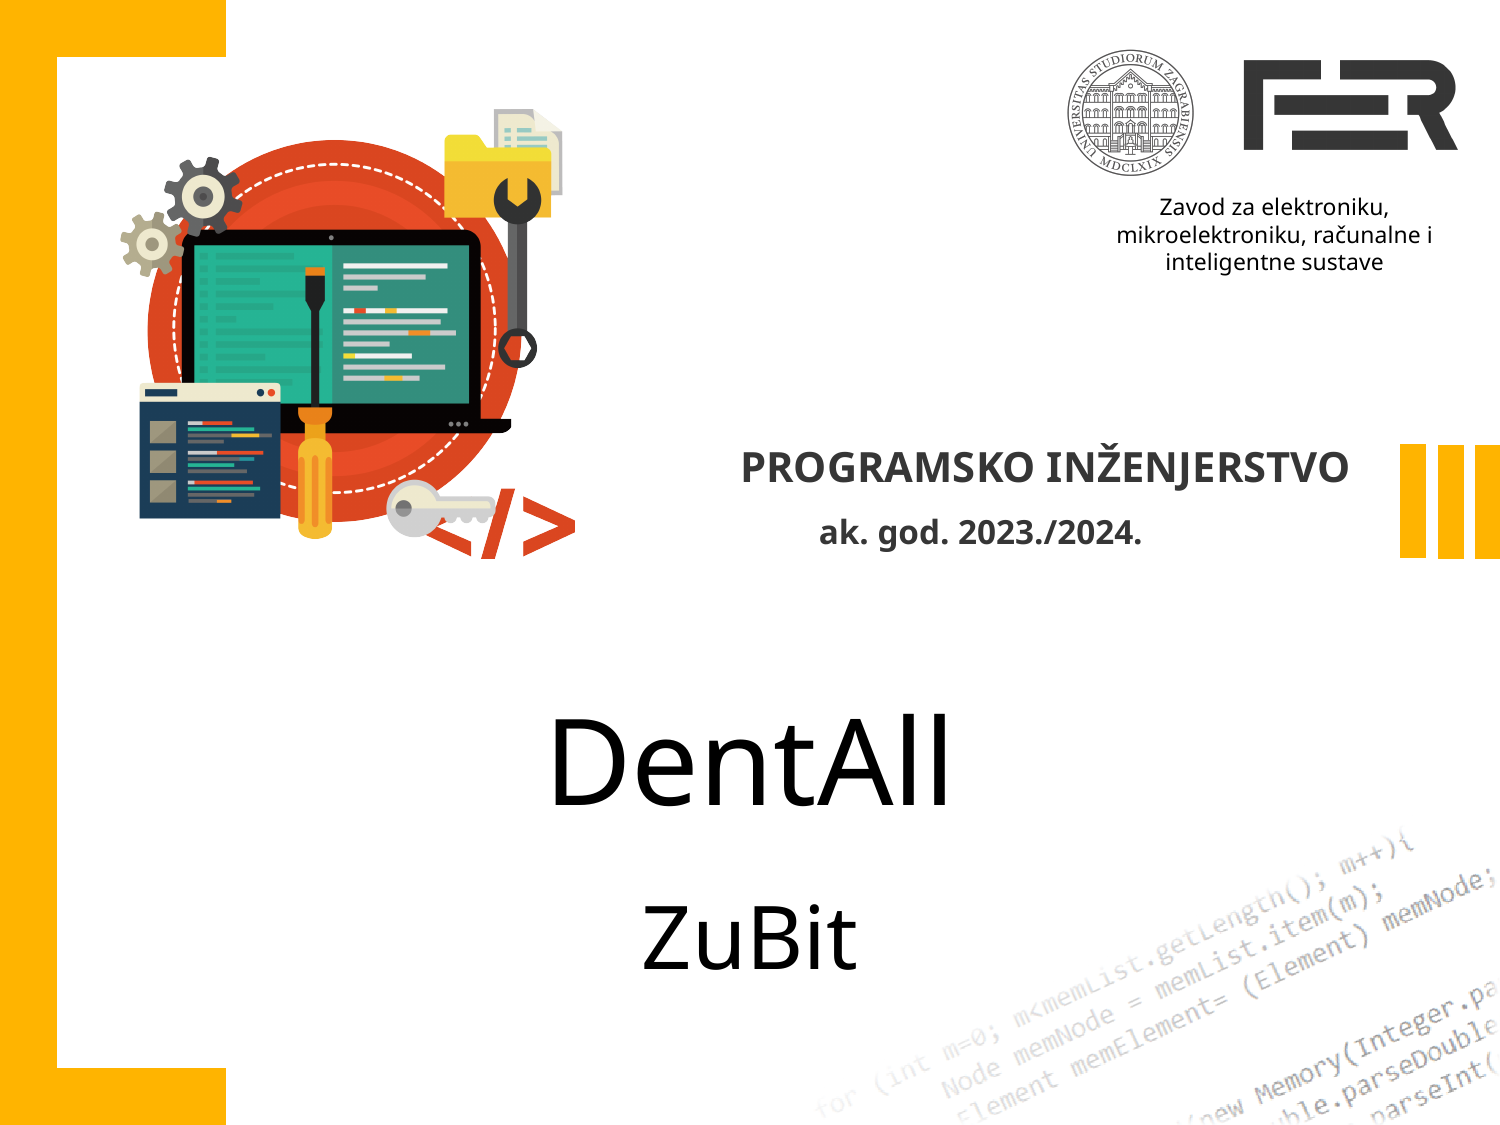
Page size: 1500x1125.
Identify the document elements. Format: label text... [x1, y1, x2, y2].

picture [827, 806, 1484, 1111]
picture [1061, 44, 1199, 181]
title DentAll ZuBit [112, 604, 1388, 997]
picture [120, 109, 575, 559]
